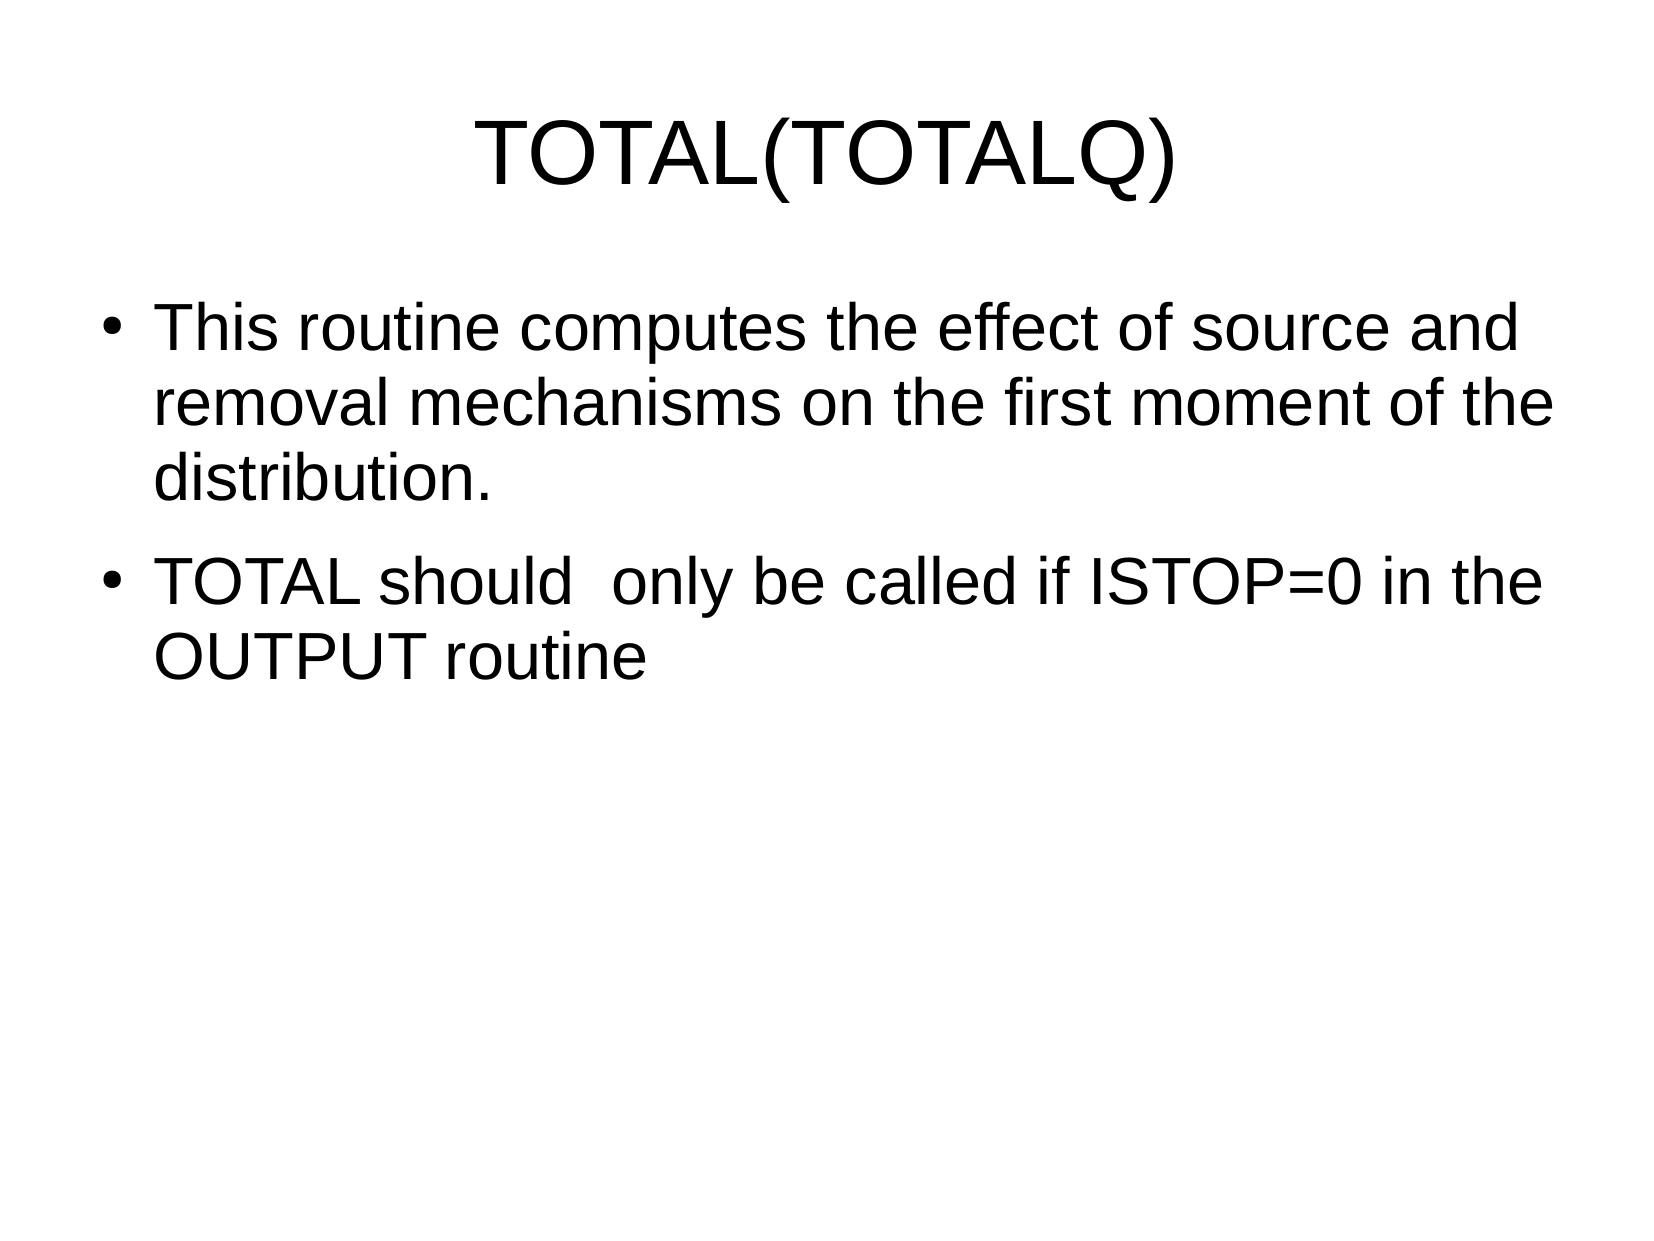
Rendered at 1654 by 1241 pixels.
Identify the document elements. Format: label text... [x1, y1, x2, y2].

list This routine computes the effect of source and removal mechanisms on the first moment of the distribution. TOTAL should only be called if ISTOP=0 in the OUTPUT routine [82, 290, 1571, 1010]
title TOTAL(TOTALQ) [82, 49, 1571, 257]
